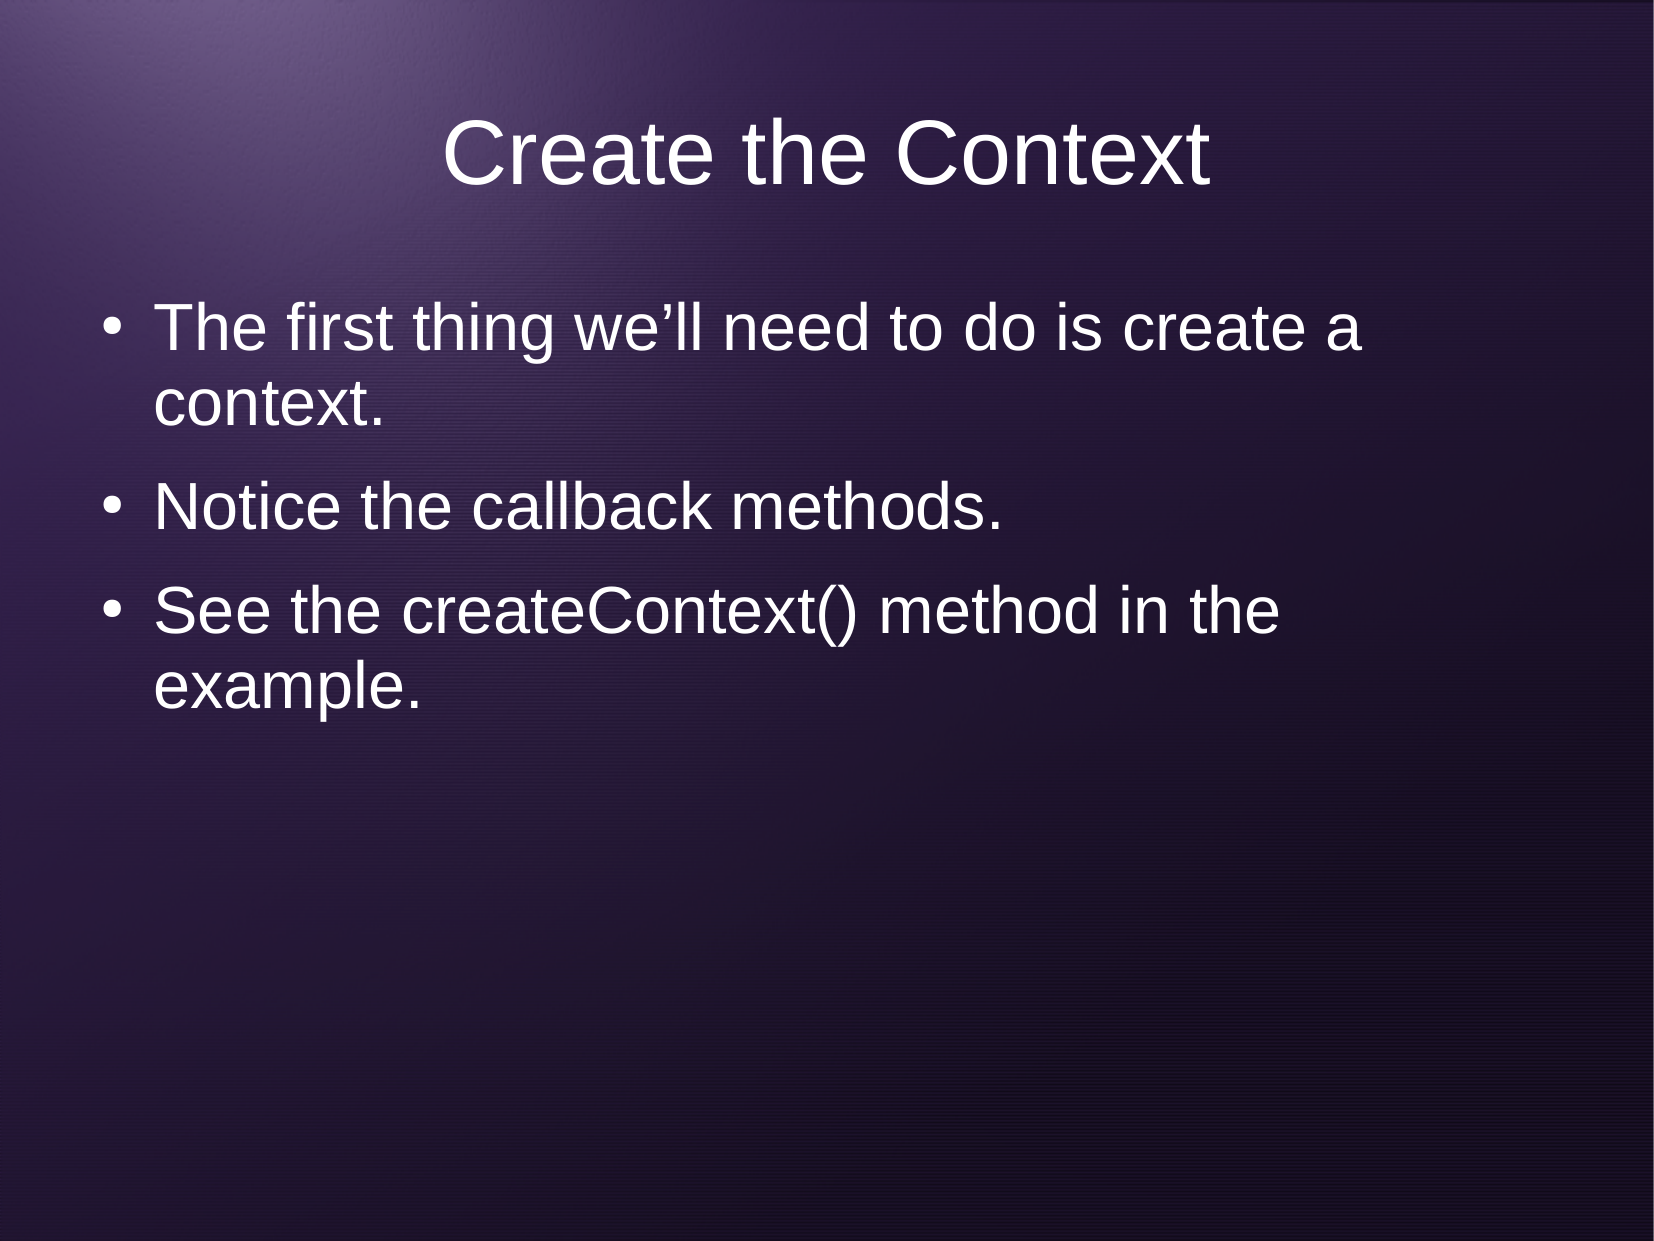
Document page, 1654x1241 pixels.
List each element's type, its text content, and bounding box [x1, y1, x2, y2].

list The first thing we’ll need to do is create a context. Notice the callback methods. See the createContext() method in the example. [82, 290, 1571, 1010]
picture [0, 0, 1654, 1241]
title Create the Context [82, 49, 1571, 257]
